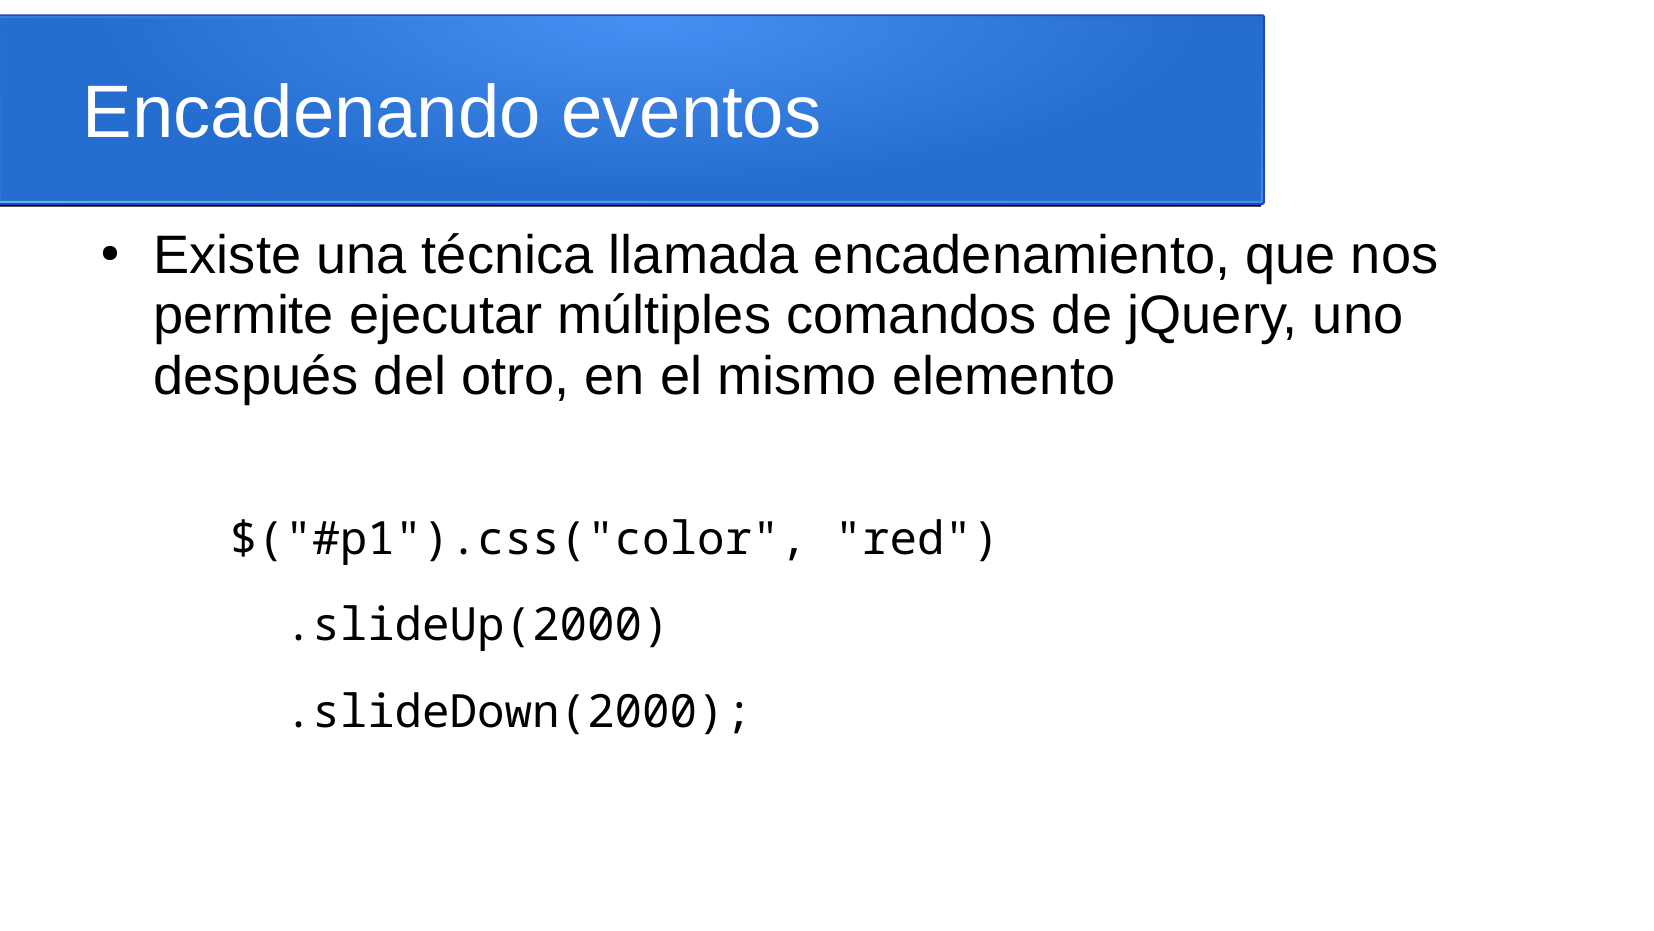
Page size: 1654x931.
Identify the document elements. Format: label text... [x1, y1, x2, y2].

list Existe una técnica llamada encadenamiento, que nos permite ejecutar múltiples comandos de jQuery, uno después del otro, en el mismo elemento $("#p1").css("color", "red") .slideUp(2000) .slideDown(2000); [82, 224, 1571, 764]
title Encadenando eventos [82, 35, 1235, 189]
